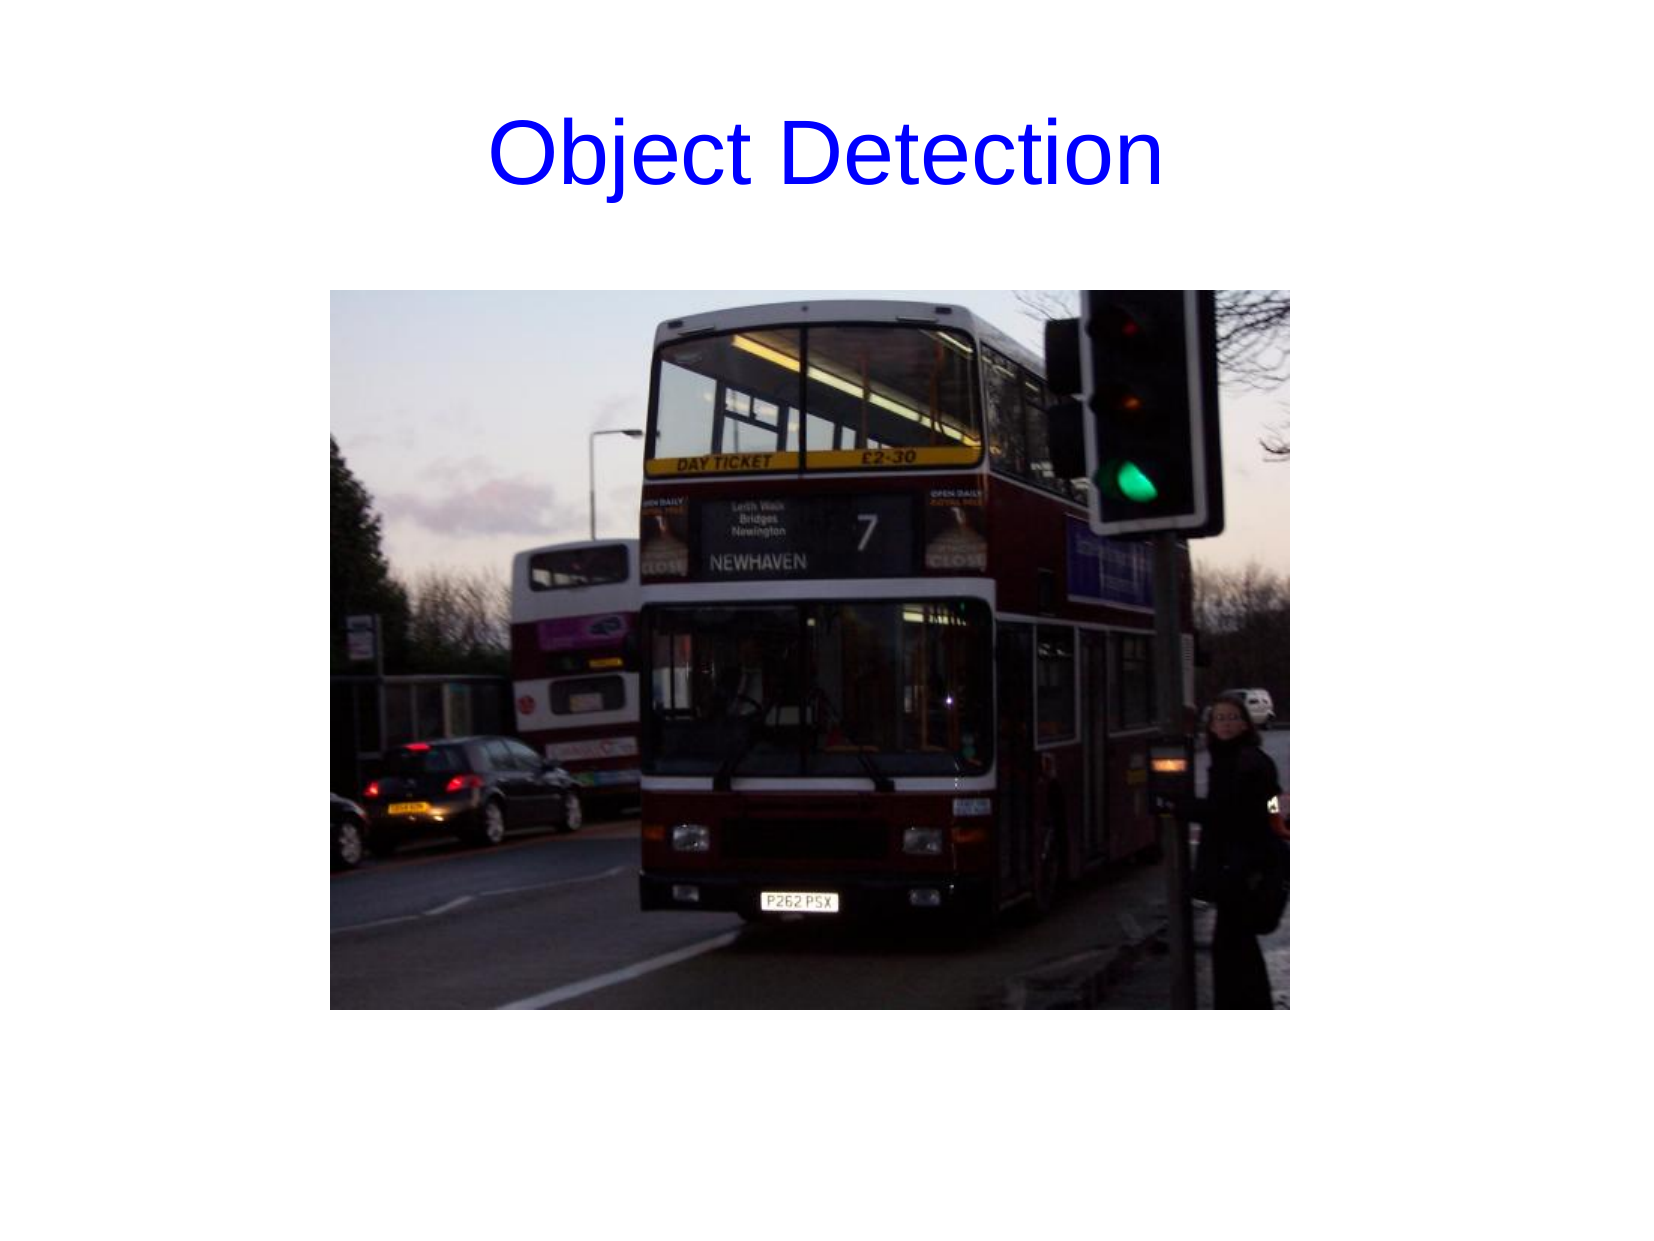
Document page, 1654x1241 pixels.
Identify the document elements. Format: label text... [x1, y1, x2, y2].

picture [330, 290, 1290, 1010]
title Object Detection [82, 49, 1571, 257]
